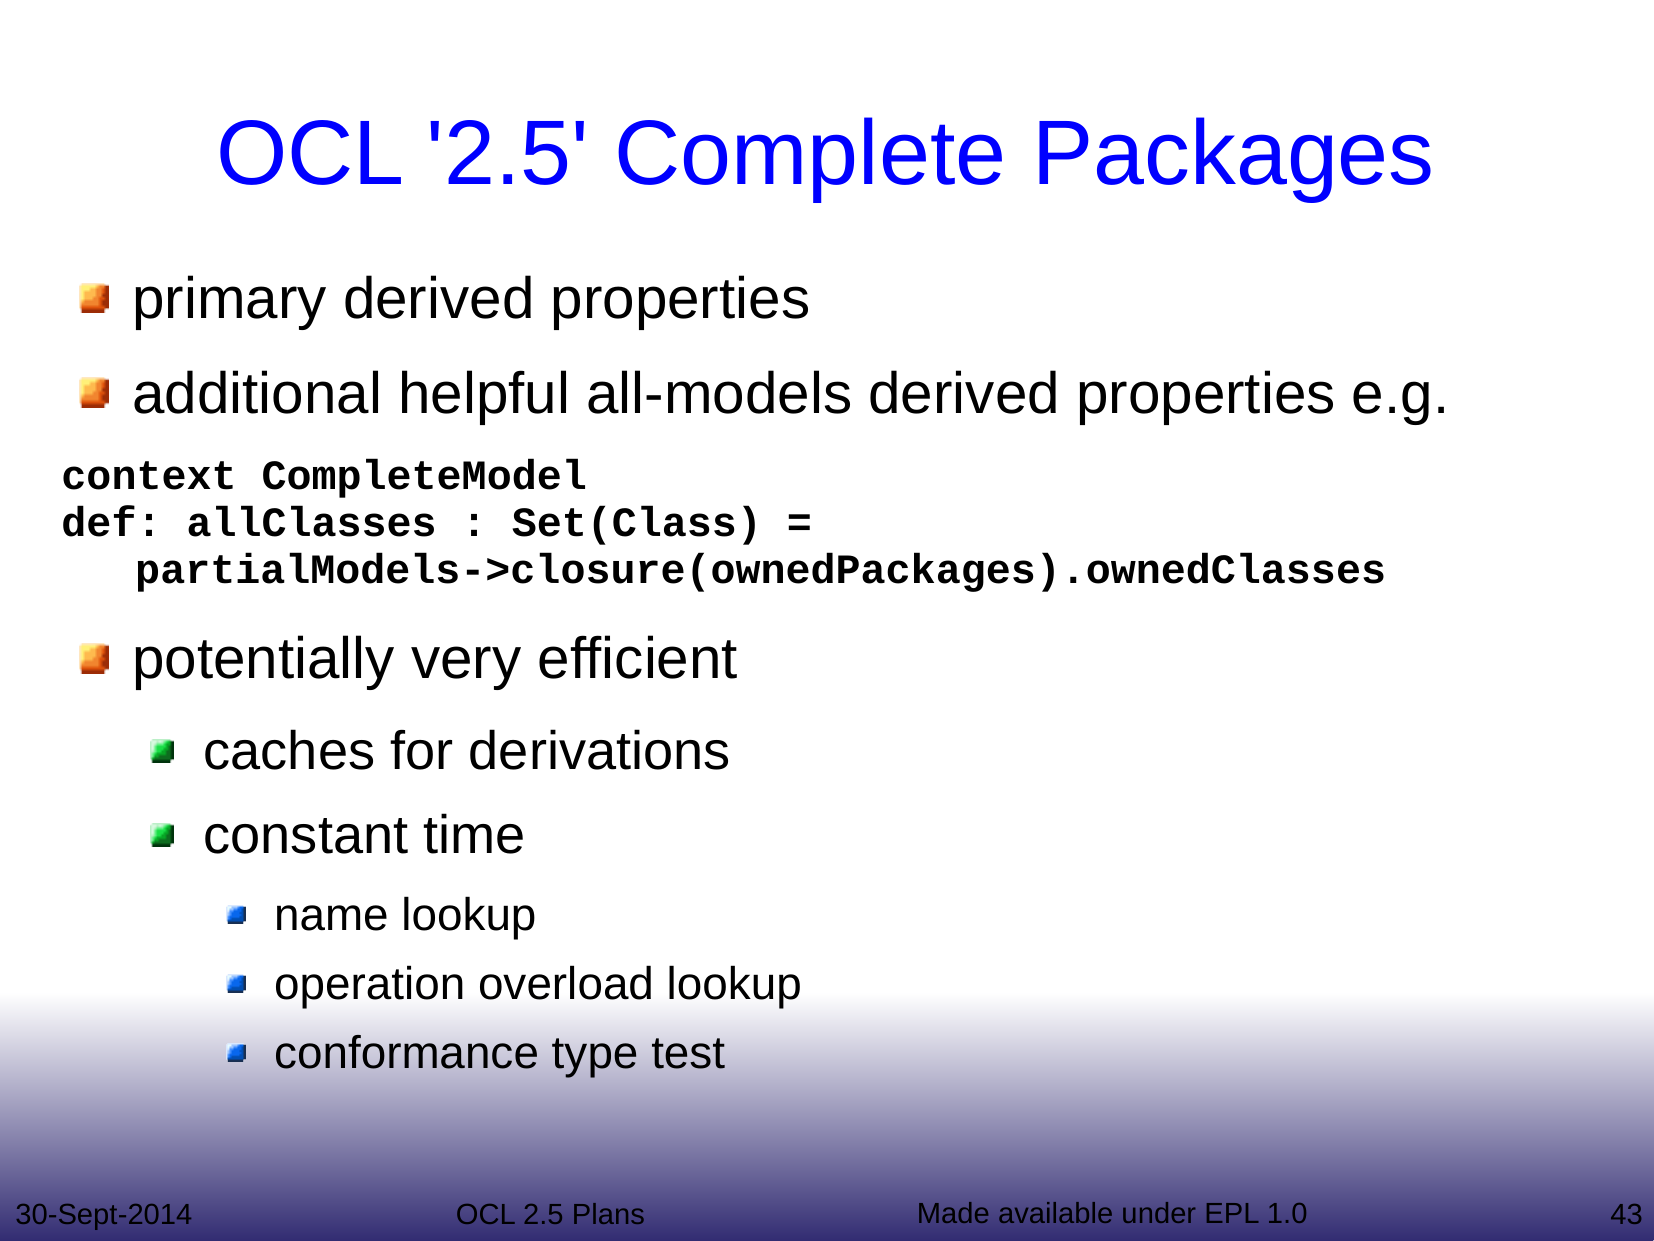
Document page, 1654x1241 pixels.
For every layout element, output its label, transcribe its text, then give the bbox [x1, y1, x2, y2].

title OCL '2.5' Complete Packages [82, 49, 1571, 257]
list primary derived properties additional helpful all-models derived properties e.g. context CompleteModel def: allClasses : Set(Class) = partialModels->closure(ownedPackages).ownedClasses potentially very efficient caches for derivations constant time name lookup operation overload lookup conformance type test [61, 265, 1597, 1079]
